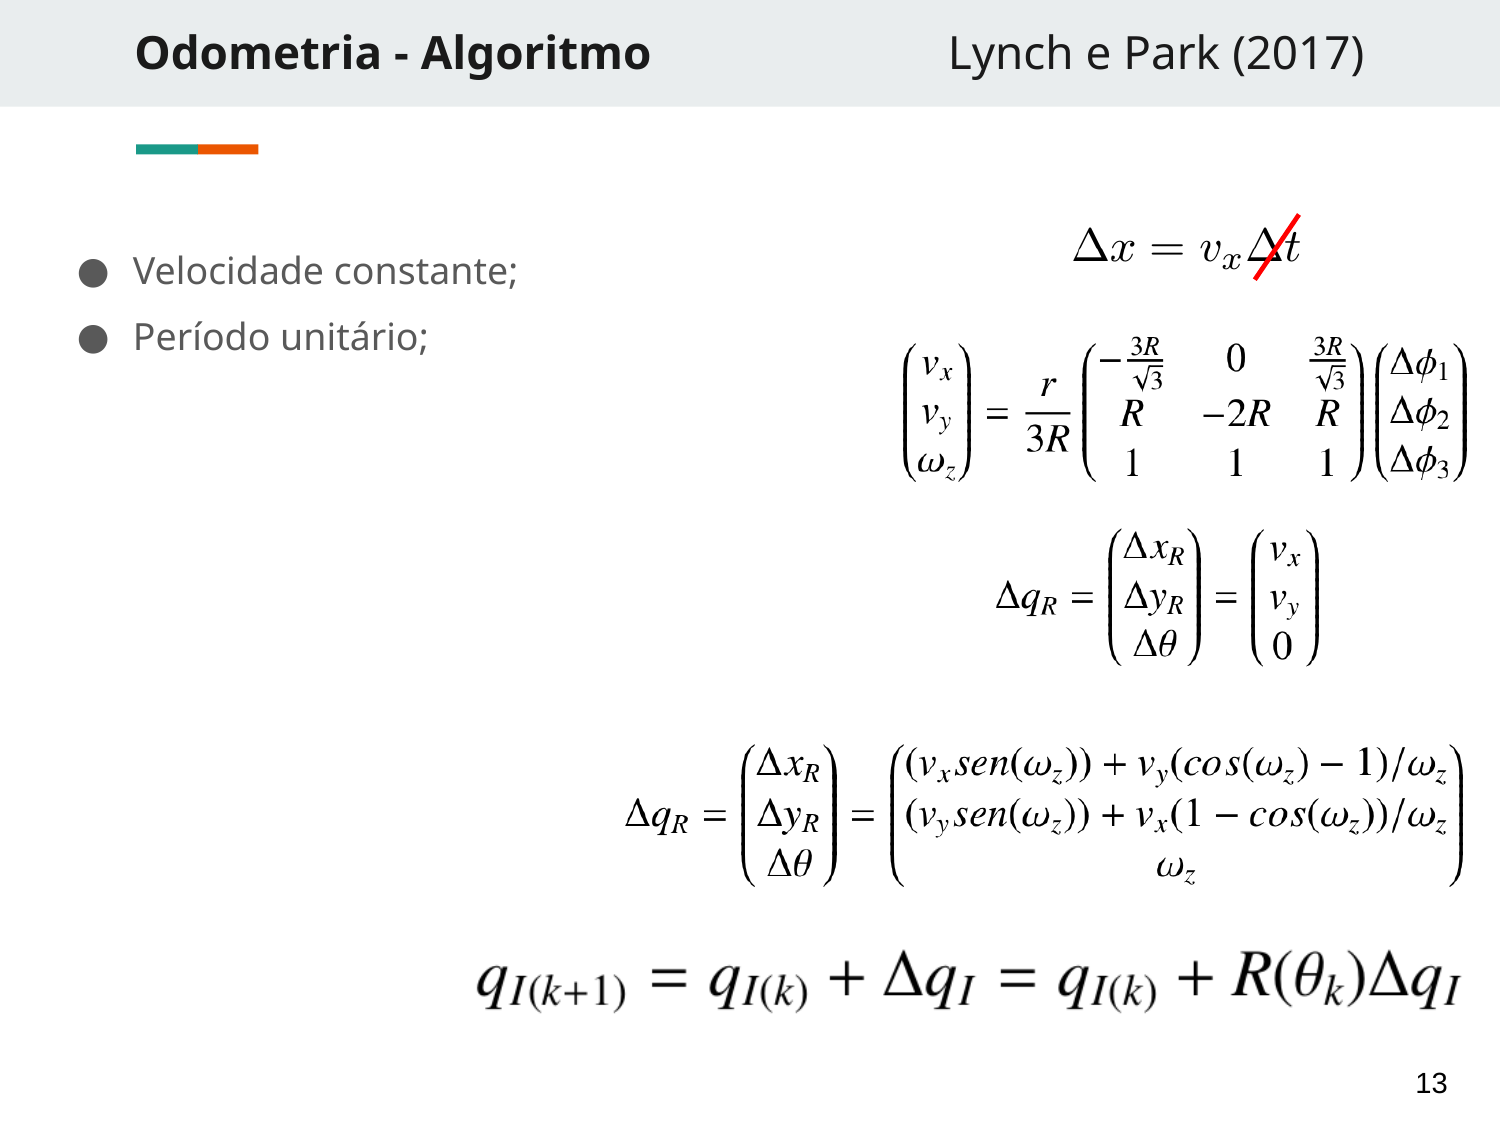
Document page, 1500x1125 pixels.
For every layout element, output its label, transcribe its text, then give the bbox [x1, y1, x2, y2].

picture [615, 709, 1473, 907]
picture [873, 316, 1473, 498]
slide_number 13 [1400, 1038, 1491, 1125]
title Odometria - Algoritmo [119, 8, 773, 126]
title Lynch e Park (2017) [773, 8, 1500, 126]
list Velocidade constante; Período unitário; [42, 231, 742, 390]
picture [469, 936, 1473, 1023]
picture [992, 522, 1321, 681]
picture [1046, 205, 1343, 292]
